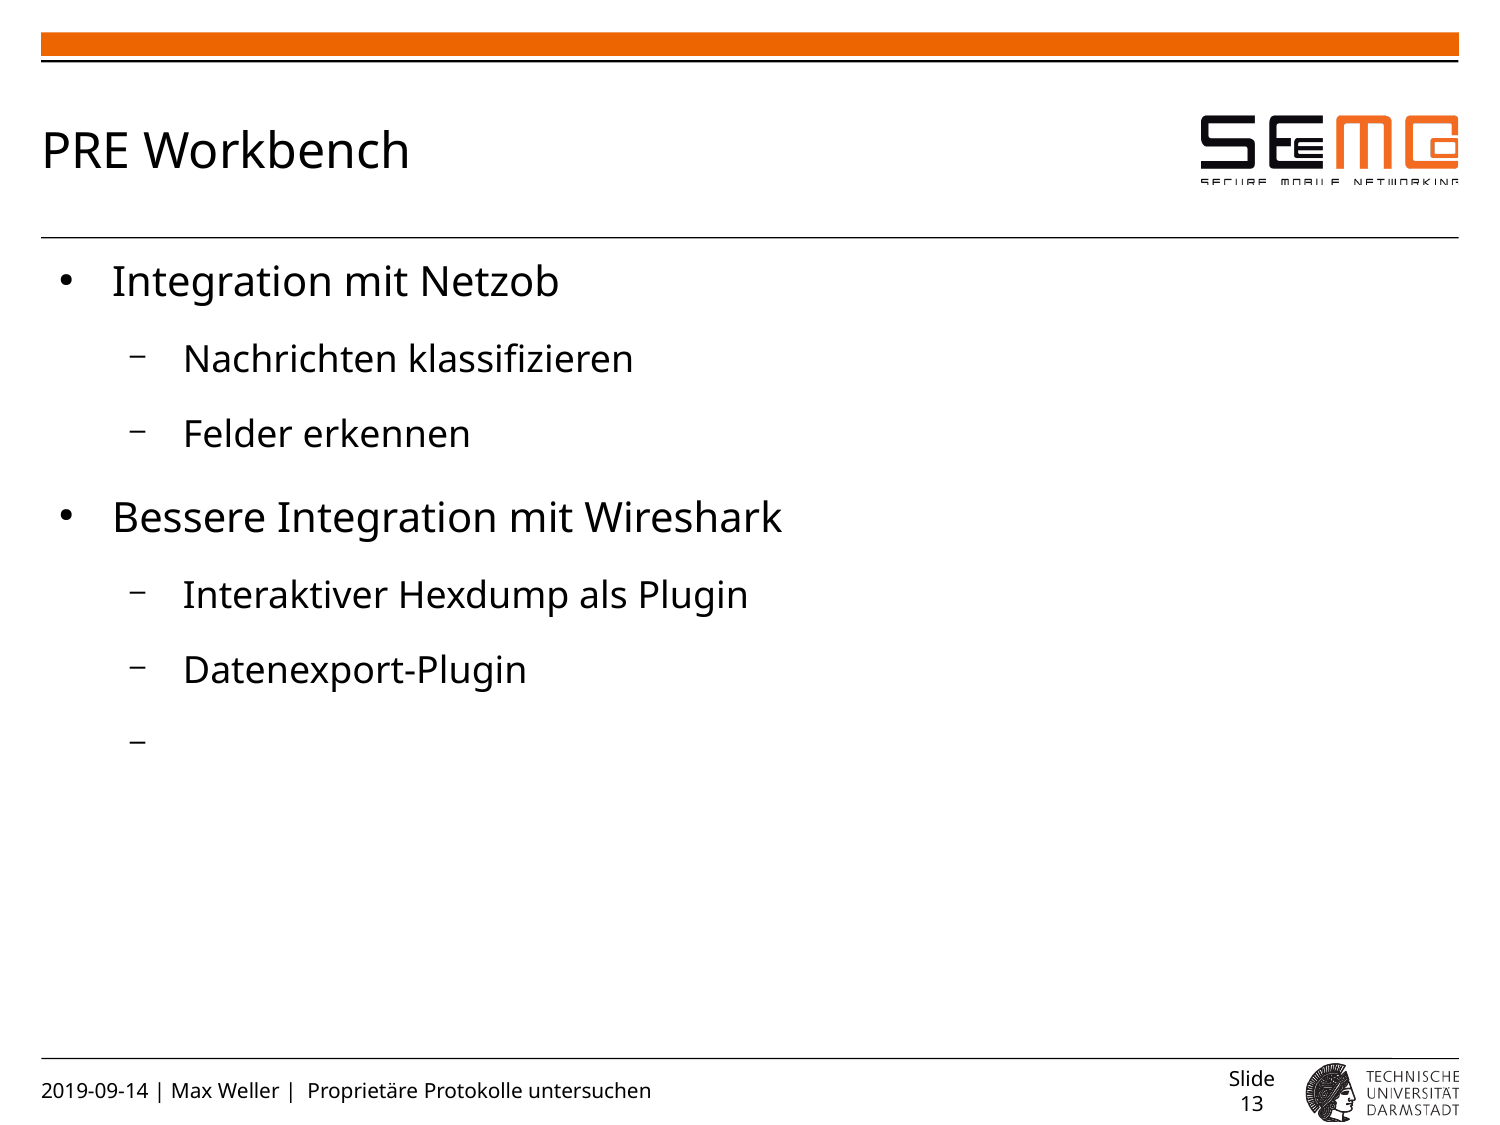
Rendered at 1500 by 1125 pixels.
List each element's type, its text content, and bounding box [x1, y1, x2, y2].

title PRE Workbench [41, 80, 1164, 218]
list Integration mit Netzob Nachrichten klassifizieren Felder erkennen Bessere Integration mit Wireshark Interaktiver Hexdump als Plugin Datenexport-Plugin [41, 252, 1459, 1043]
